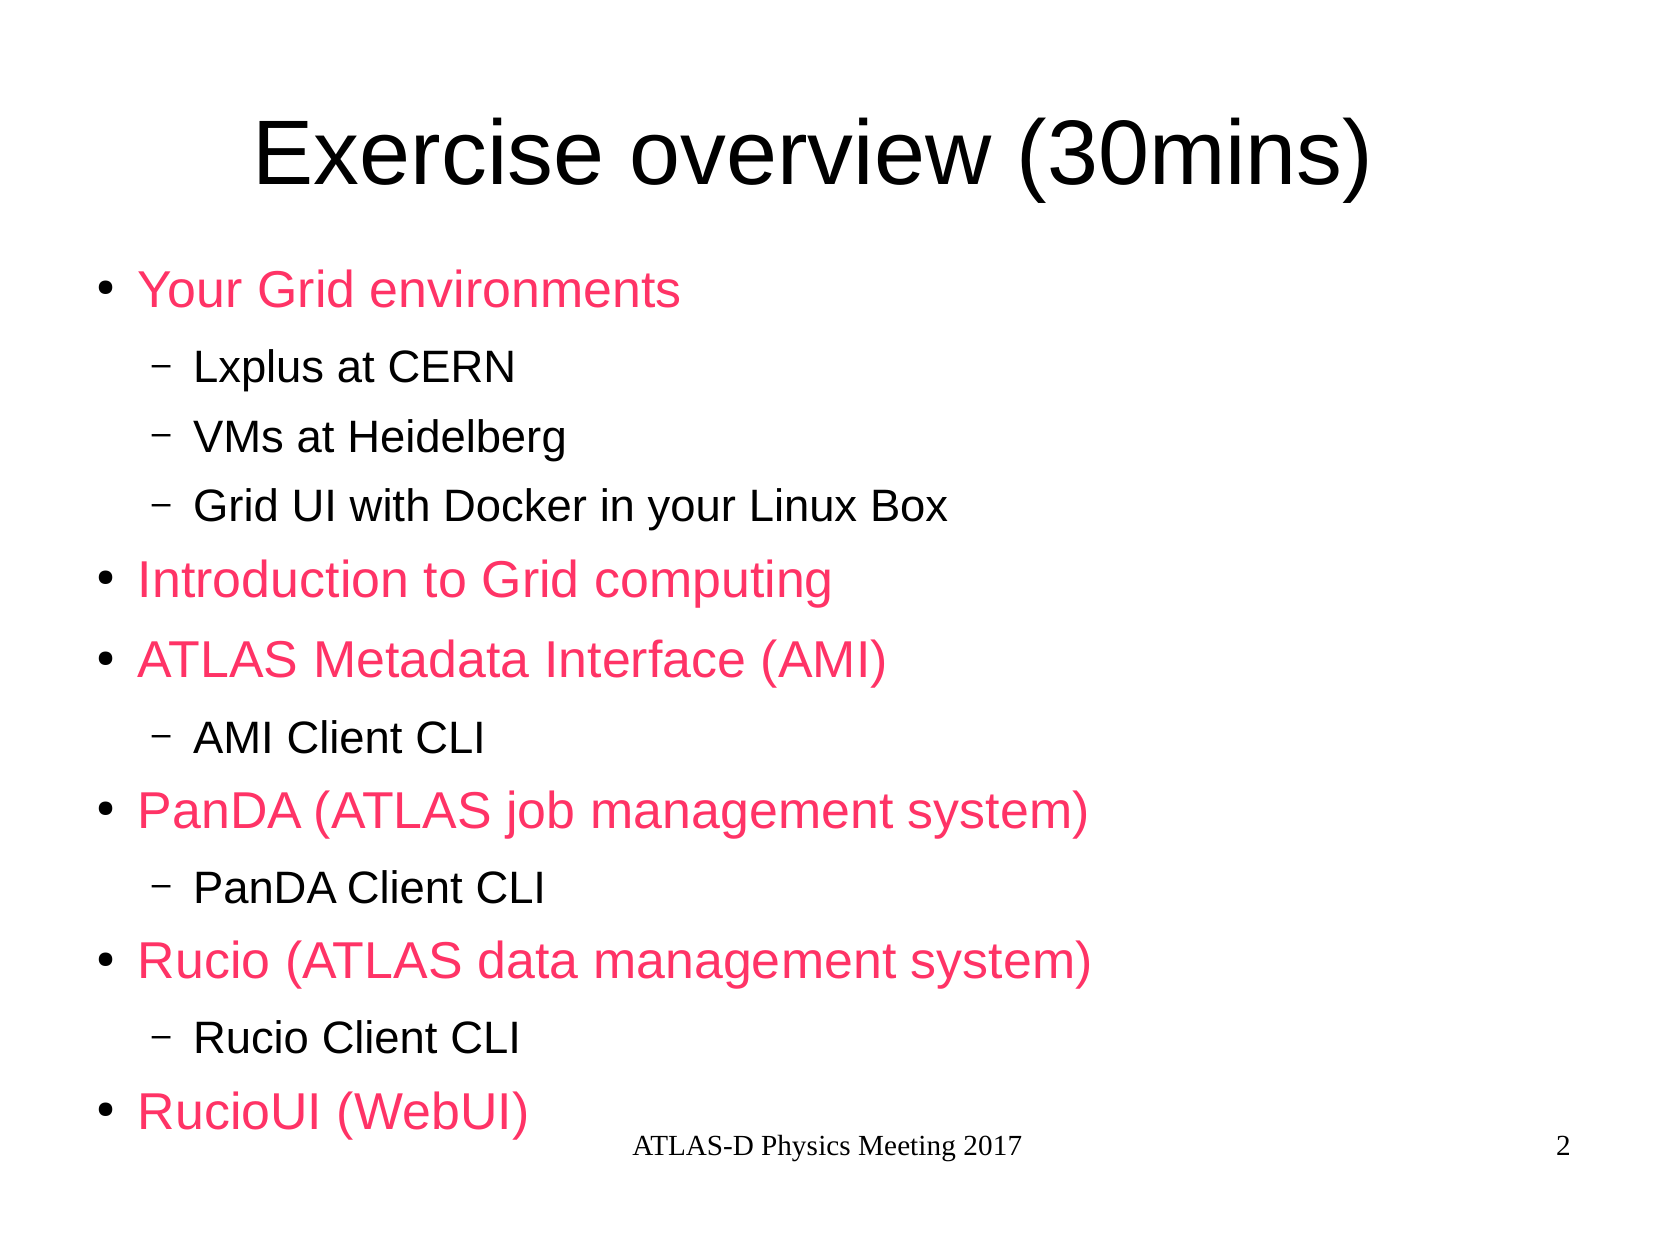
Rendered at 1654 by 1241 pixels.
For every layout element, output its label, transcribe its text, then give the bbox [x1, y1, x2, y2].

title Exercise overview (30mins) [82, 49, 1571, 257]
list Your Grid environments Lxplus at CERN VMs at Heidelberg Grid UI with Docker in your Linux Box Introduction to Grid computing ATLAS Metadata Interface (AMI) AMI Client CLI PanDA (ATLAS job management system) PanDA Client CLI Rucio (ATLAS data management system) Rucio Client CLI RucioUI (WebUI) [82, 260, 1571, 1141]
